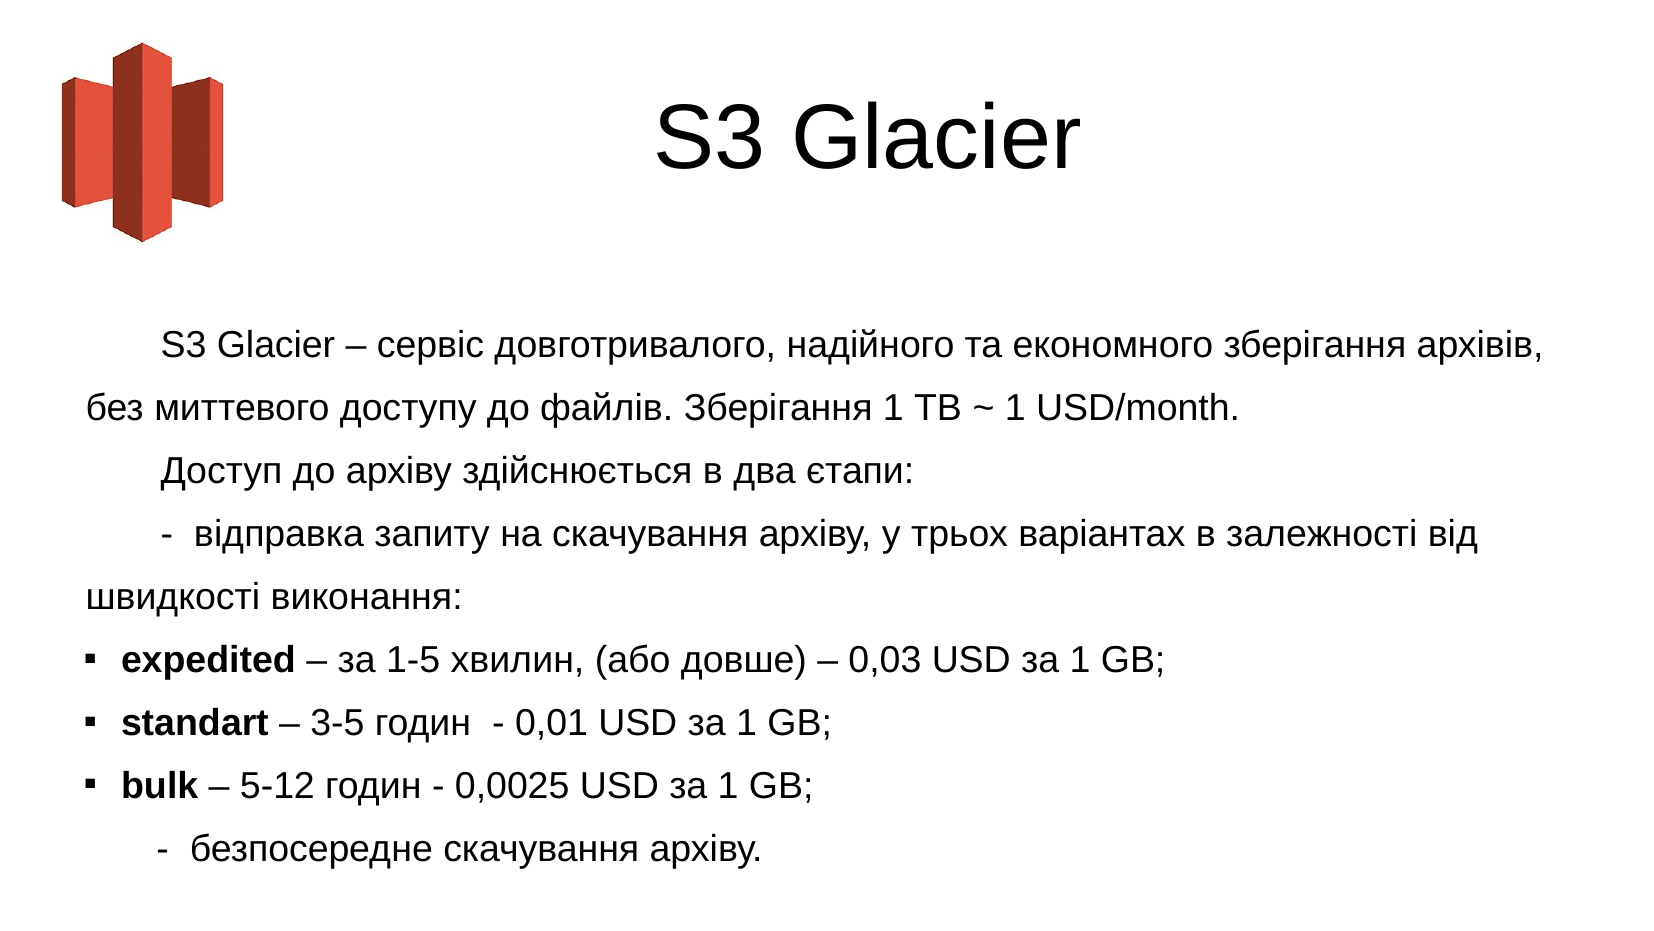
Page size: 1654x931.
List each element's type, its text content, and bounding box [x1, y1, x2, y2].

picture [53, 38, 237, 249]
text_box S3 Glacier – сервіс довготривалого, надійного та економного зберігання архівів, без миттевого доступу до файлів. Зберігання 1 TB ~ 1 USD/month. Доступ до архіву здійснюється в два єтапи: - відправка запиту на скачування архіву, у трьох варіантах в залежності від швидкості виконання: expedited – за 1-5 хвилин, (або довше) – 0,03 USD за 1 GB; standart – 3-5 годин - 0,01 USD за 1 GB; bulk – 5-12 годин - 0,0025 USD за 1 GB; - безпосередне скачування архіву. [70, 295, 1583, 931]
title S3 Glacier [637, 59, 1099, 215]
